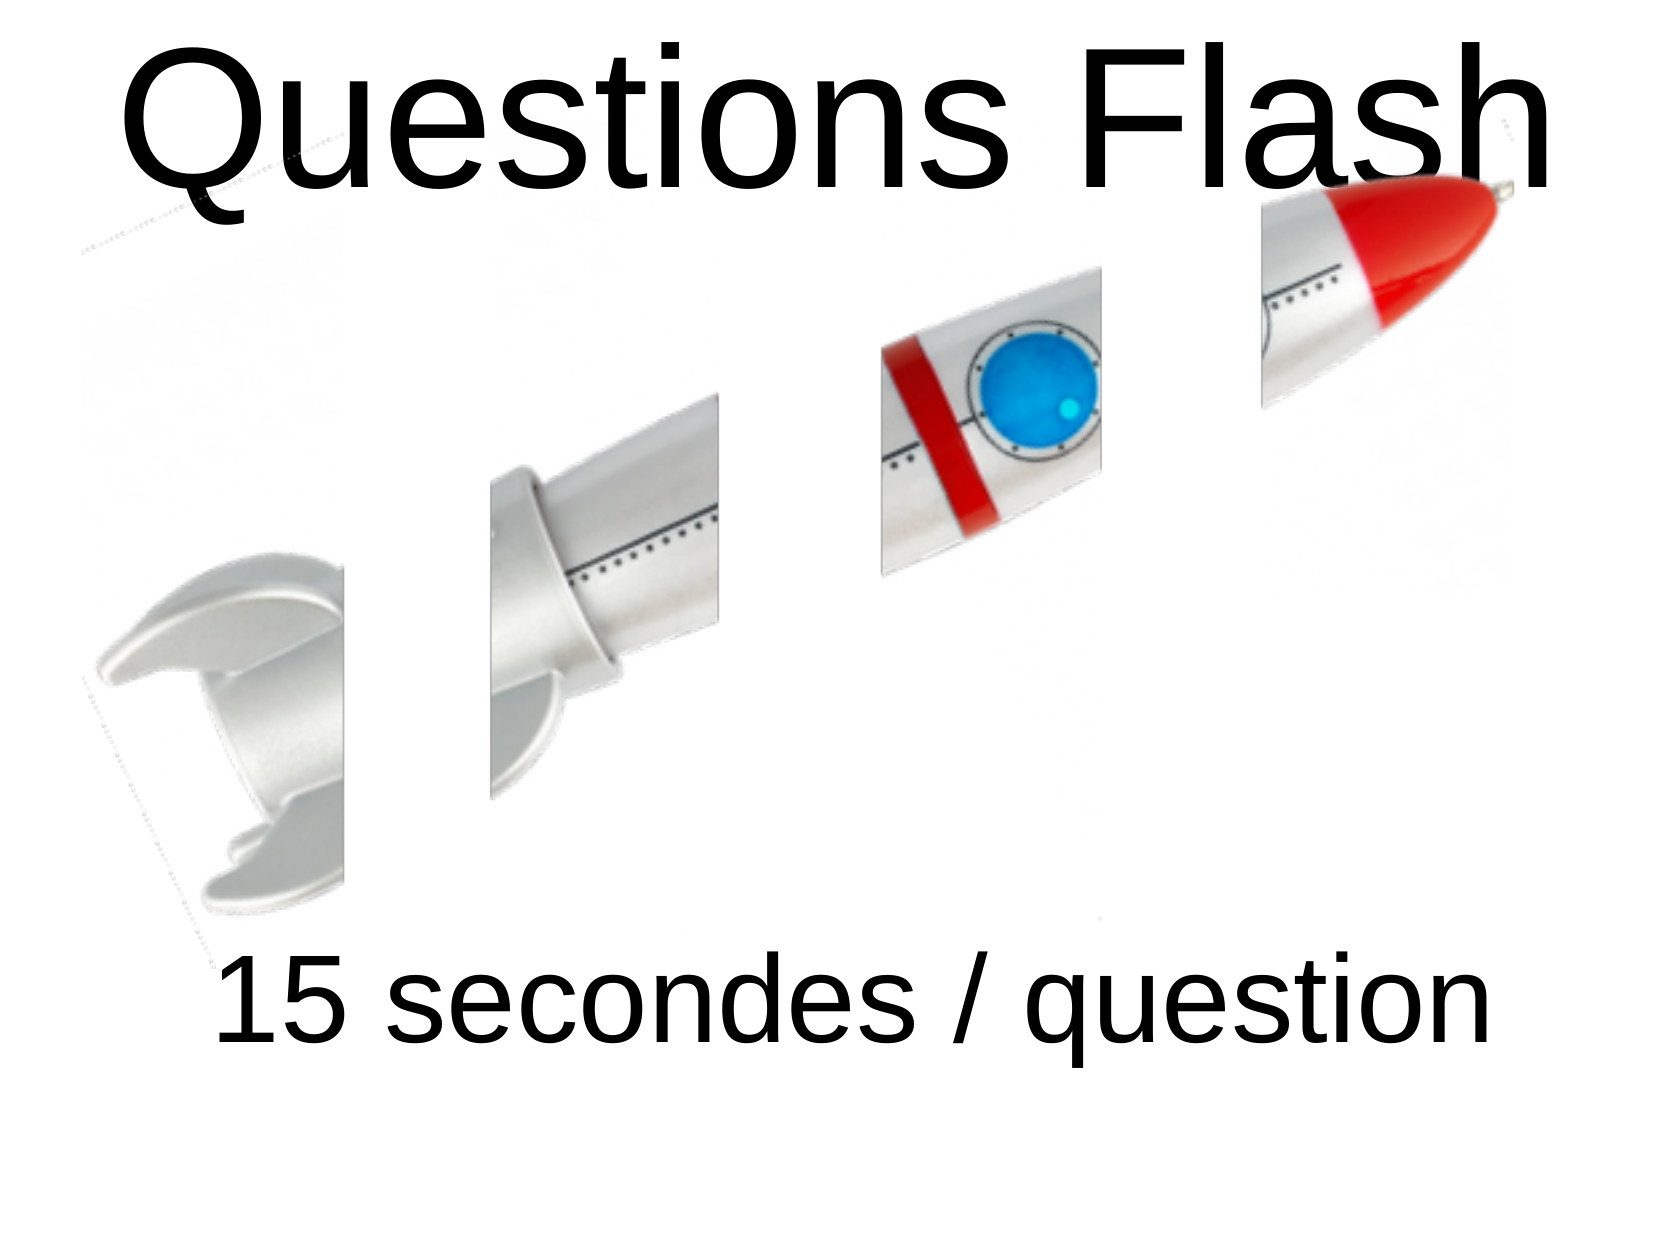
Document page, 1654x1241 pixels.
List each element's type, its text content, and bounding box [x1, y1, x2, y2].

title Questions Flash [10, 0, 1654, 355]
picture [82, 118, 1541, 969]
subtitle 15 secondes / question [0, 639, 1654, 1241]
